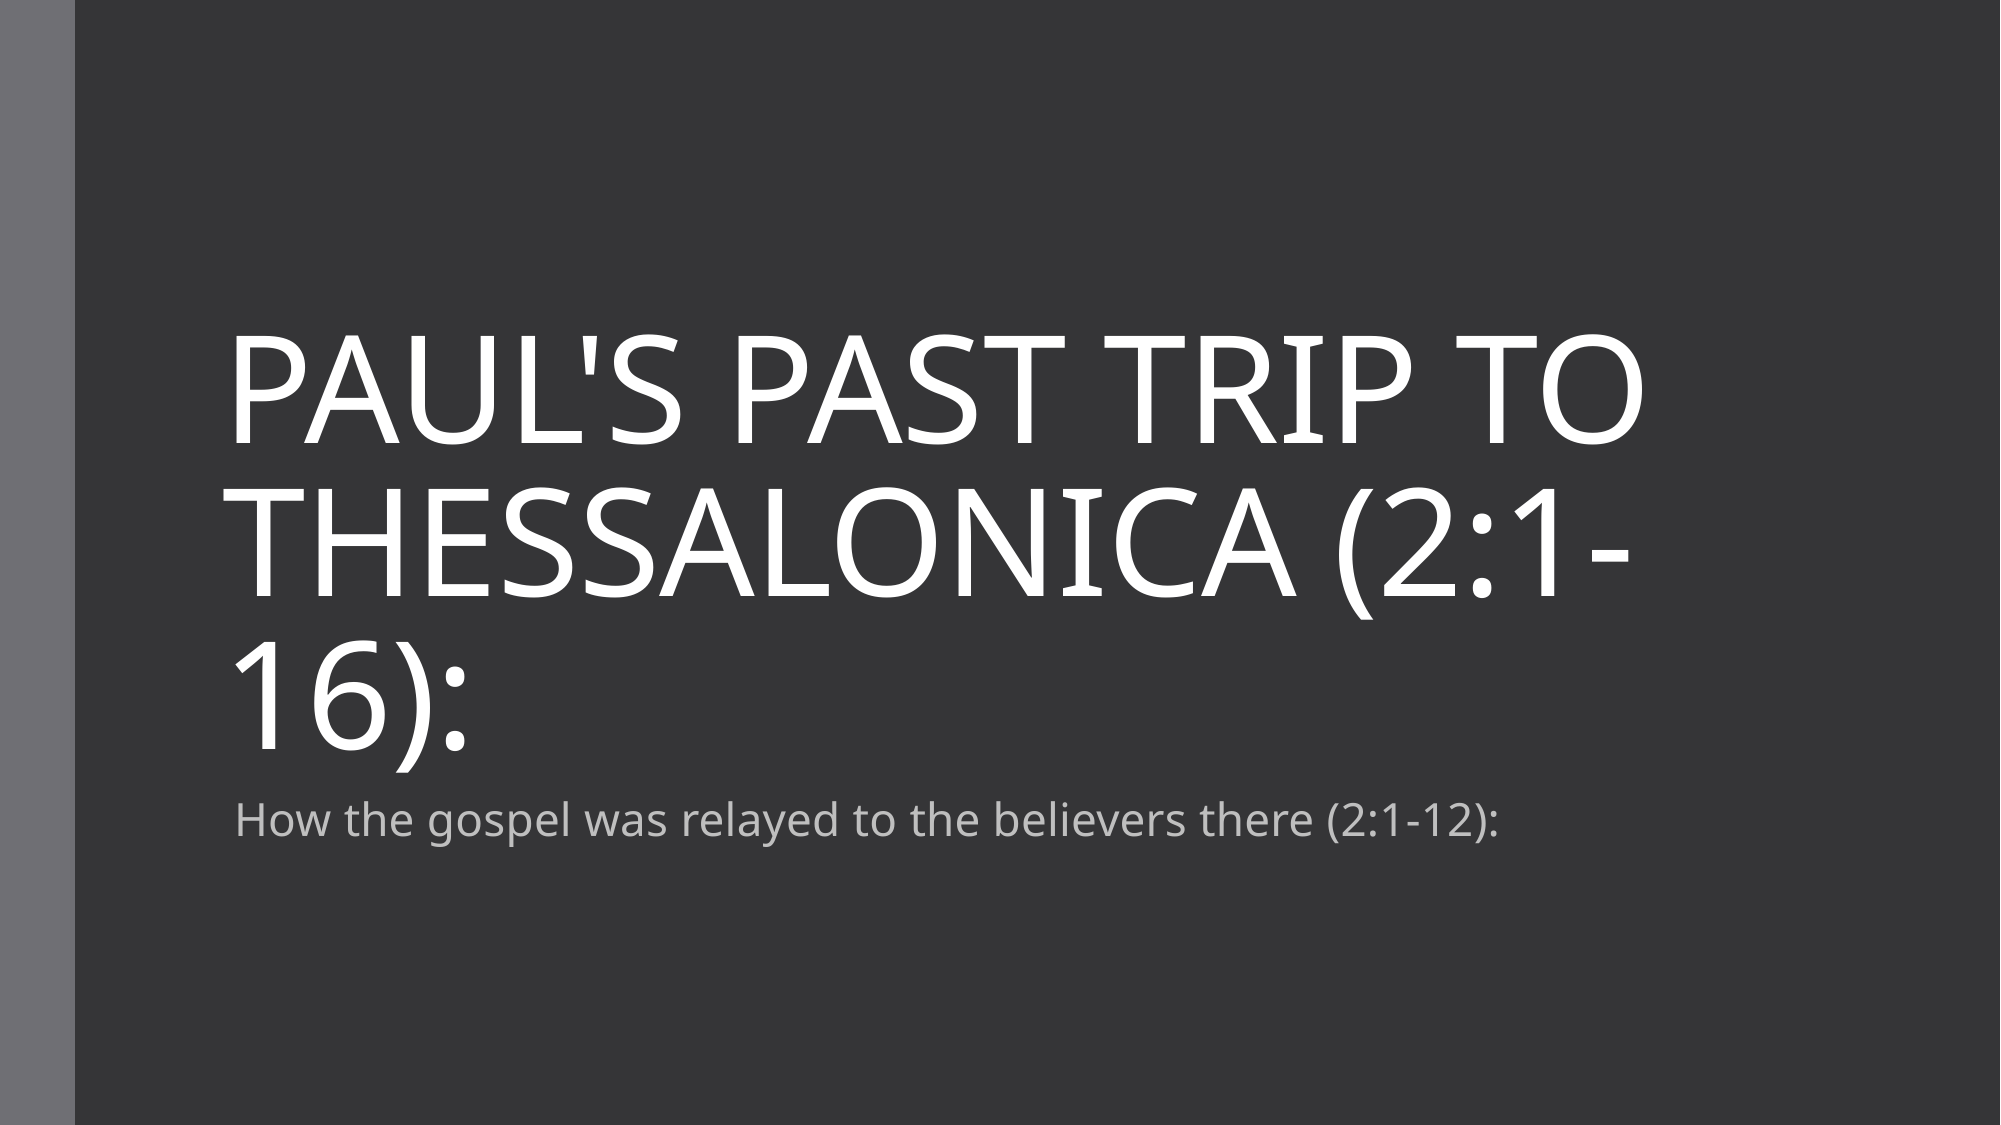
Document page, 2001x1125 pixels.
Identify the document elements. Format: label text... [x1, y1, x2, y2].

subtitle How the gospel was relayed to the believers there (2:1-12): [206, 787, 1752, 1066]
title PAUL'S PAST TRIP TO THESSALONICA (2:1-16): [206, 124, 1752, 787]
